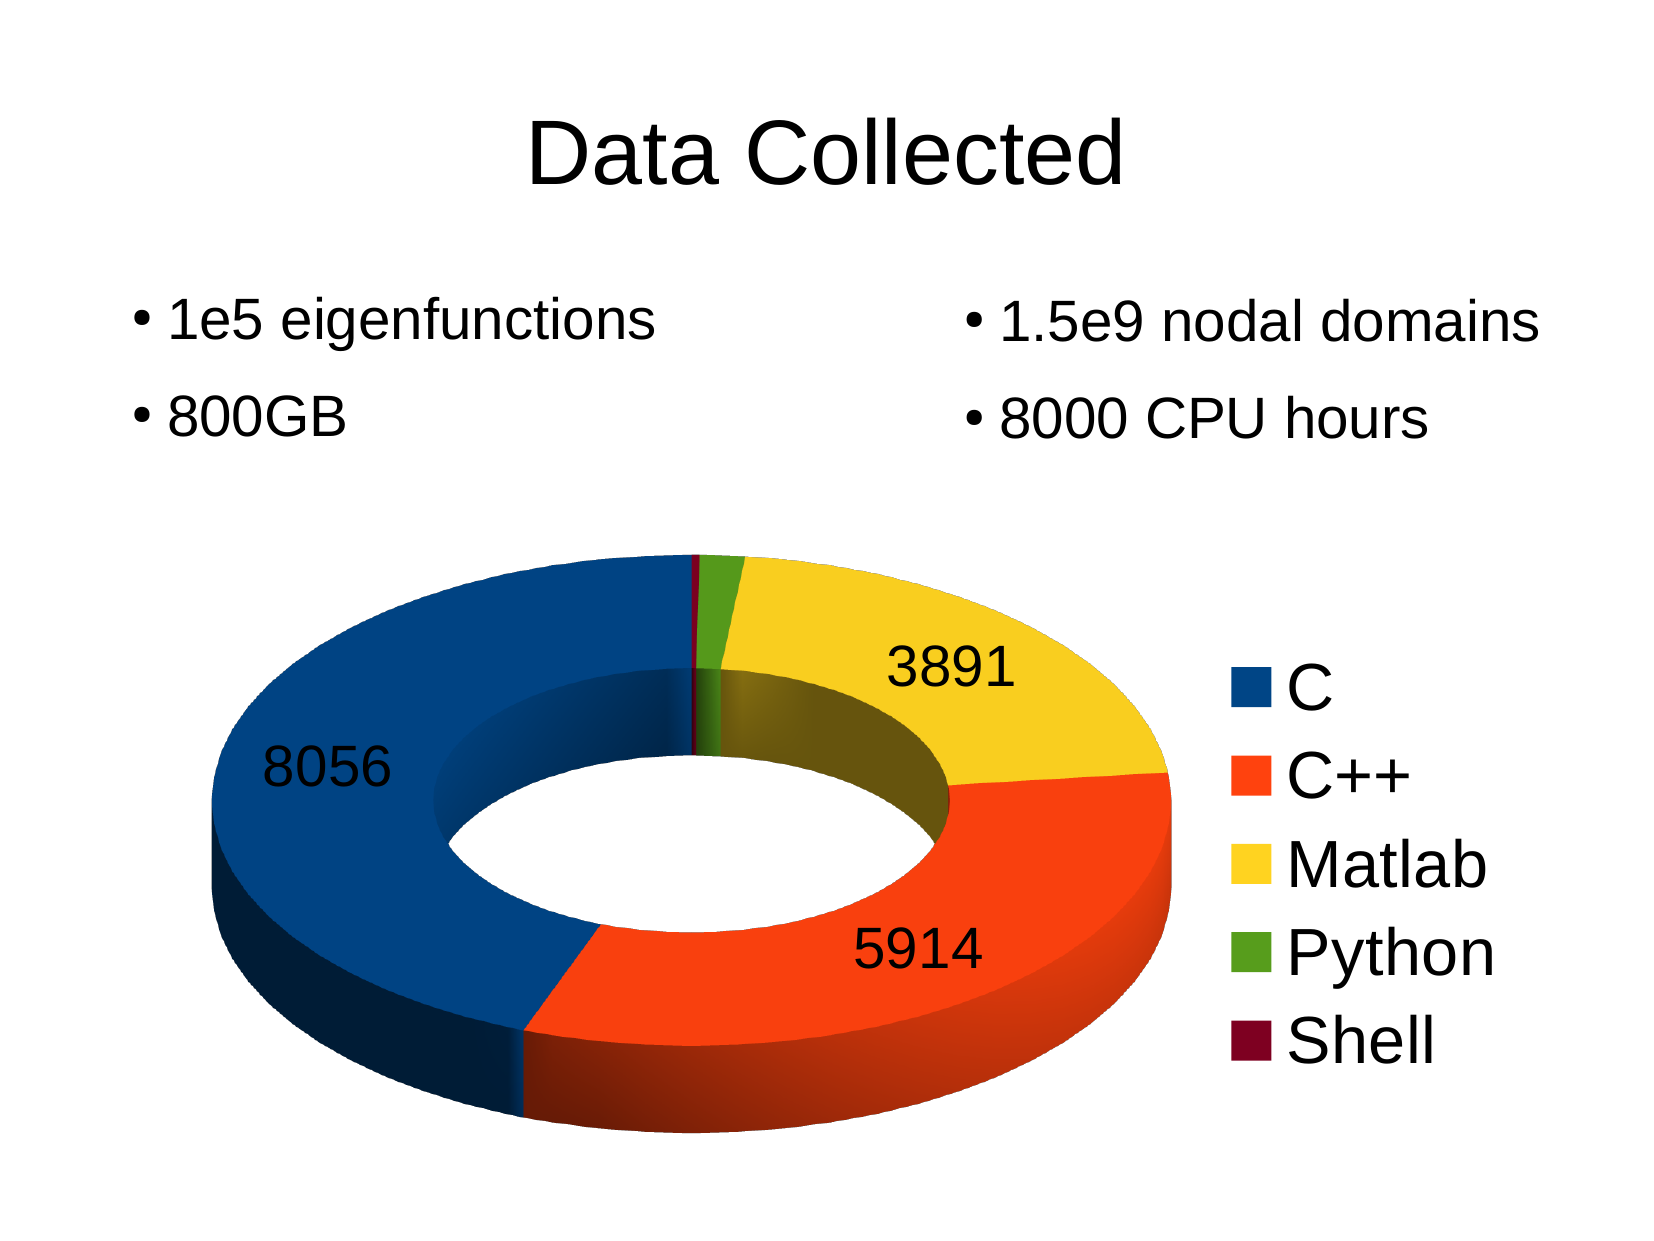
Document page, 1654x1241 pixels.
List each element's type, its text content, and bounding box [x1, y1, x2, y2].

chart [1156, 427, 1179, 434]
chart [275, 425, 300, 432]
chart [1324, 427, 1340, 435]
chart [239, 425, 255, 432]
chart [1104, 427, 1120, 434]
text_box 1.5e9 nodal domains 8000 CPU hours [949, 248, 1599, 427]
chart [1357, 427, 1371, 435]
chart [207, 425, 223, 432]
chart [1072, 427, 1088, 434]
chart [319, 425, 339, 432]
chart [1039, 427, 1055, 434]
chart [121, 362, 1532, 1241]
title Data Collected [82, 49, 1571, 257]
chart [1007, 427, 1024, 435]
chart [1236, 427, 1256, 434]
text_box 1e5 eigenfunctions 800GB [116, 246, 867, 425]
chart [175, 425, 192, 433]
